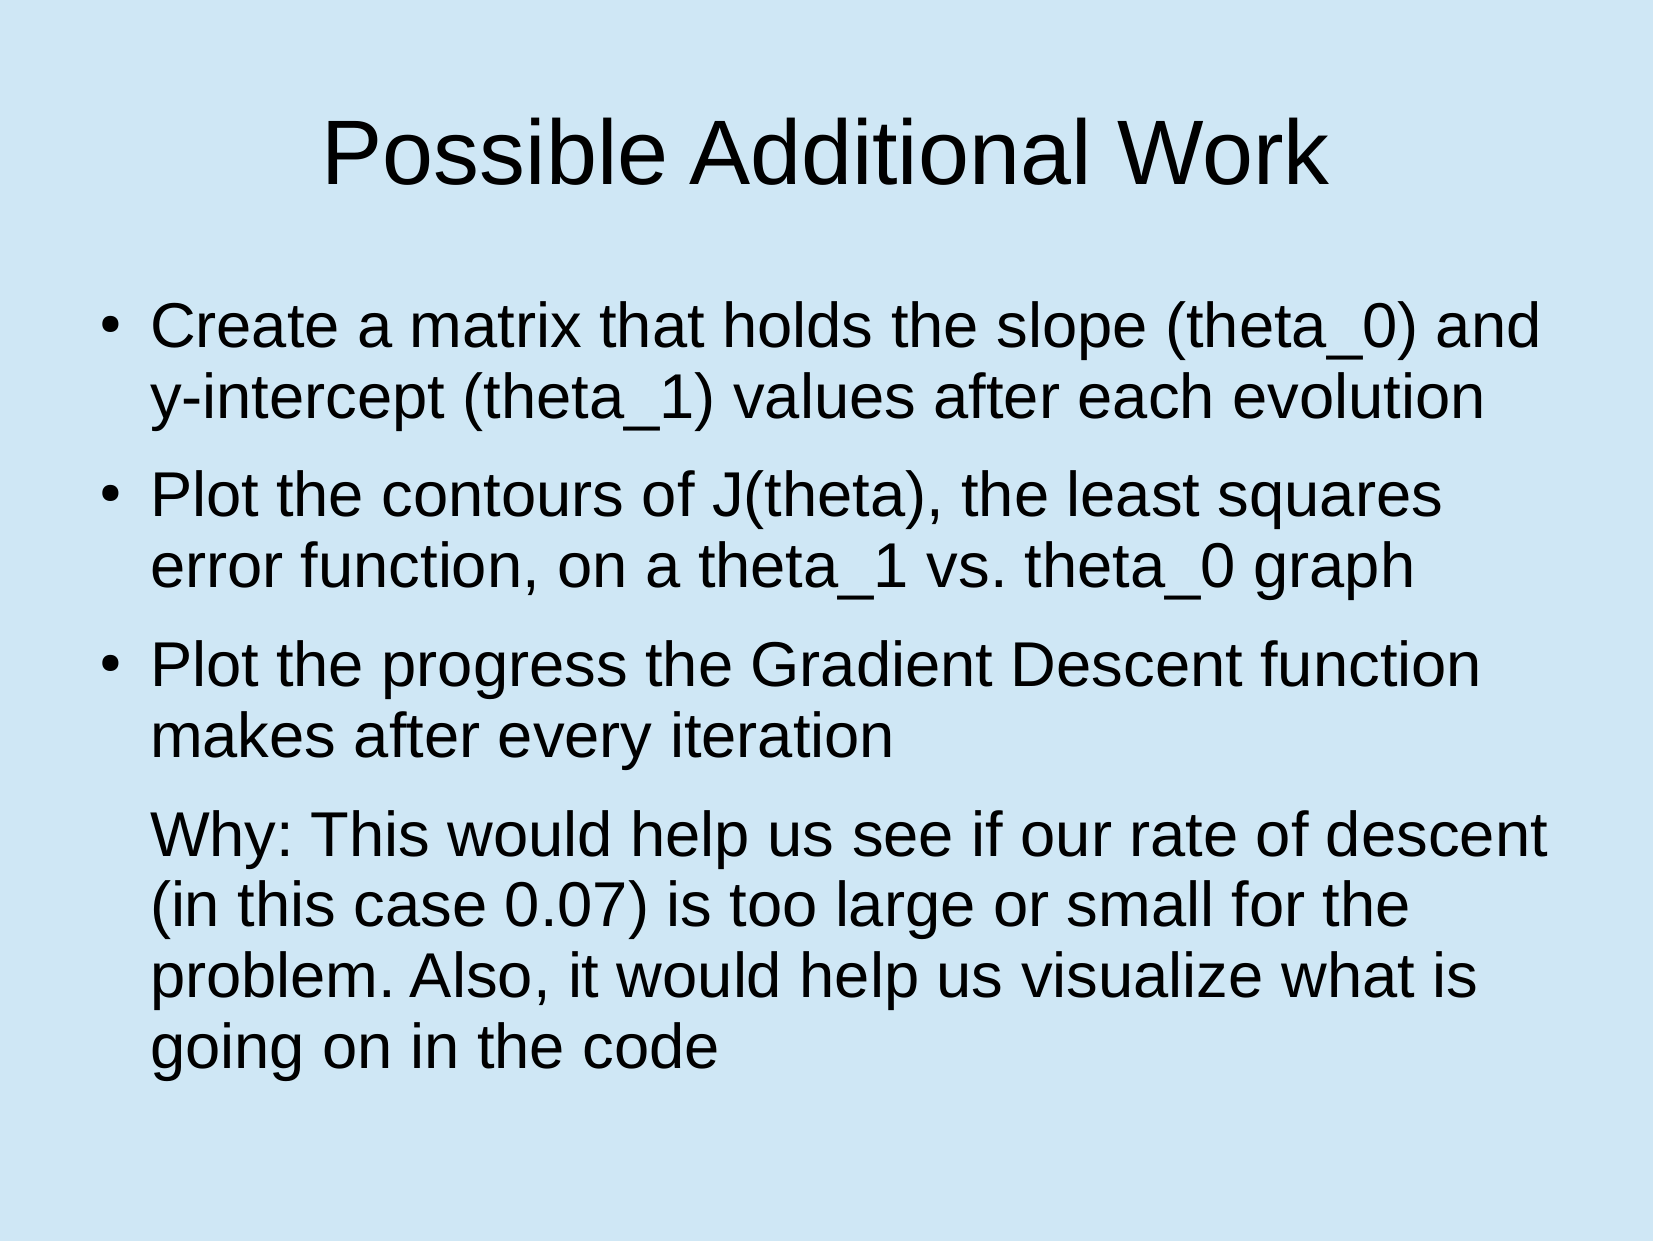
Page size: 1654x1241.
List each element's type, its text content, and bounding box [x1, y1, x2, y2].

title Possible Additional Work [82, 49, 1571, 257]
list Create a matrix that holds the slope (theta_0) and y-intercept (theta_1) values after each evolution Plot the contours of J(theta), the least squares error function, on a theta_1 vs. theta_0 graph Plot the progress the Gradient Descent function makes after every iteration Why: This would help us see if our rate of descent (in this case 0.07) is too large or small for the problem. Also, it would help us visualize what is going on in the code [82, 290, 1571, 1126]
